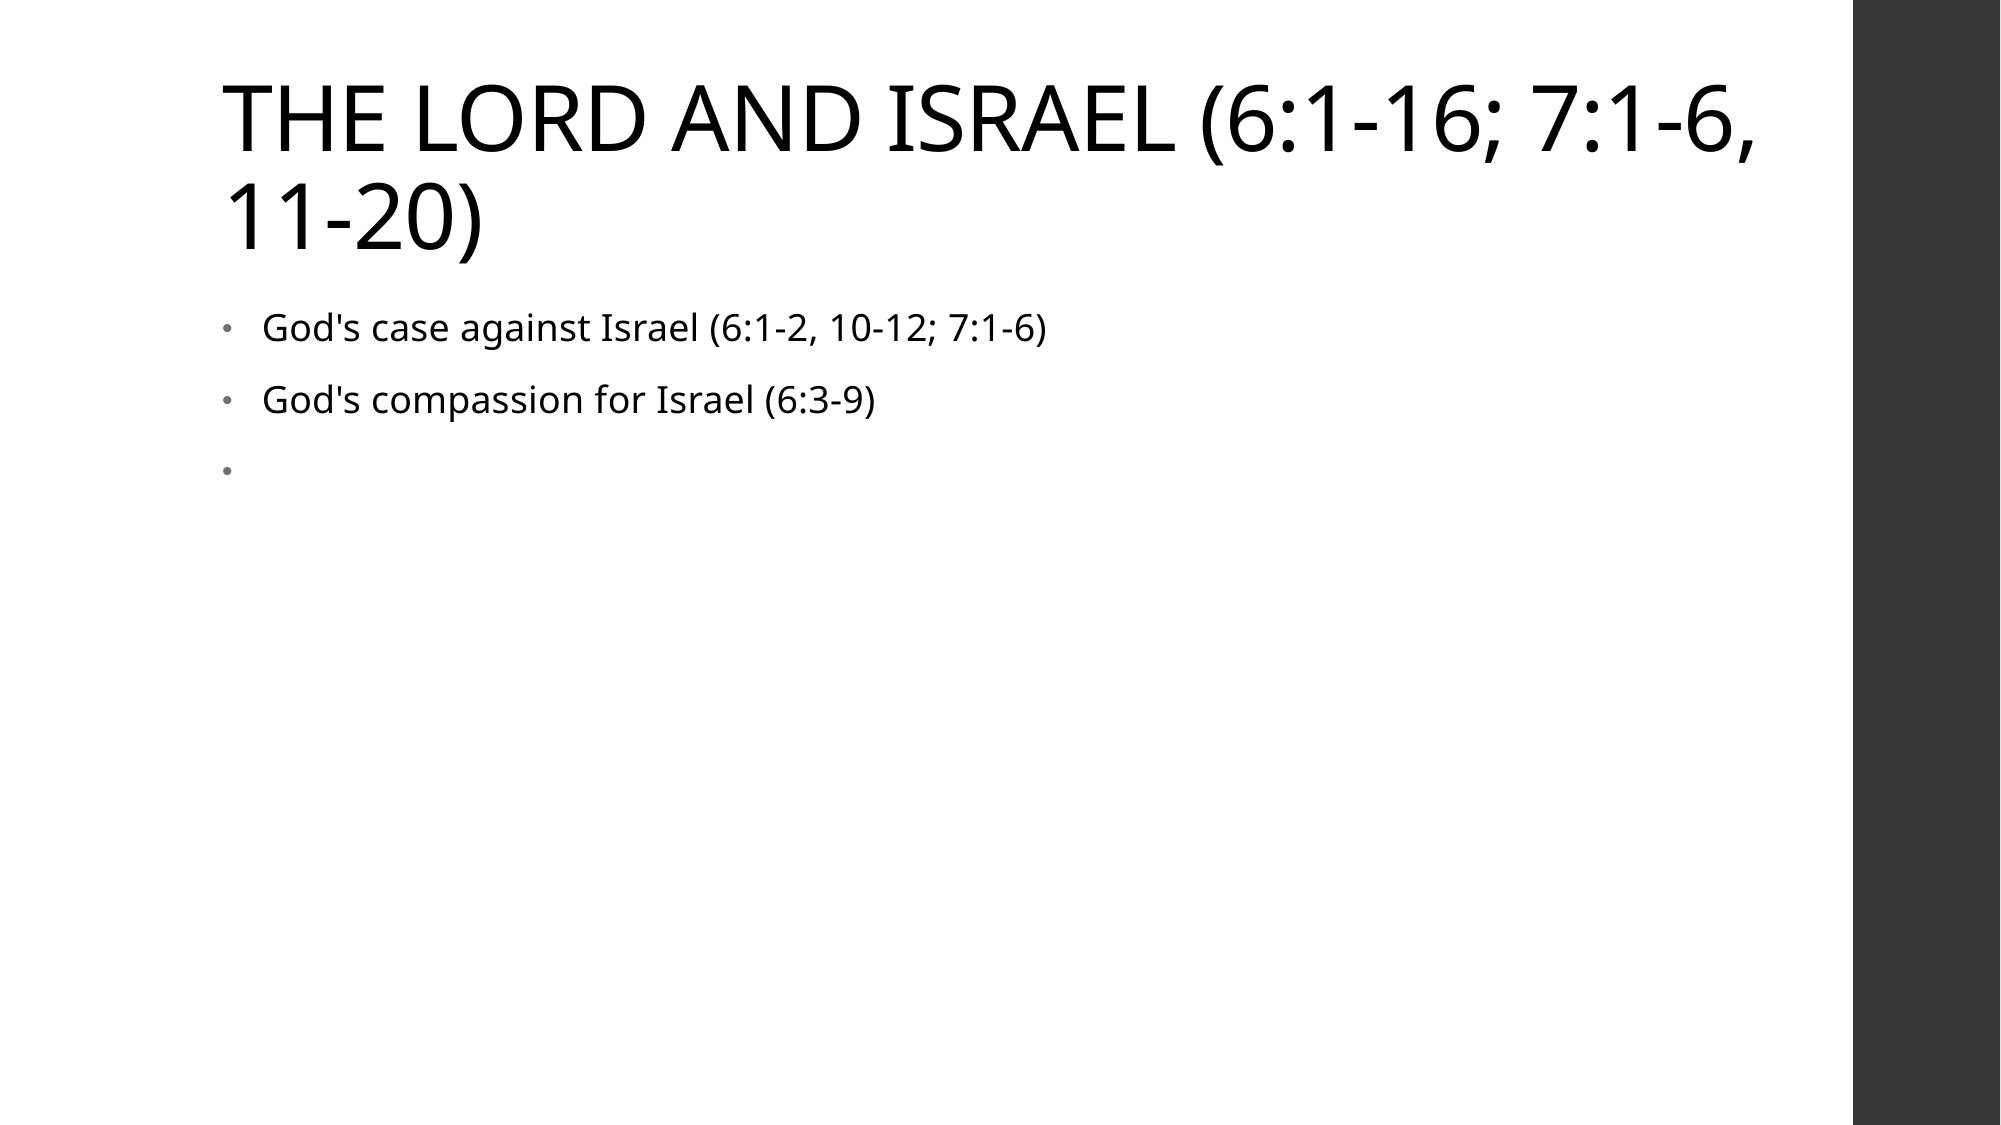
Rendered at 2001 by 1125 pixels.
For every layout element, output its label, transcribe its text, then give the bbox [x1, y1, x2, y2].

list God's case against Israel (6:1-2, 10-12; 7:1-6) God's compassion for Israel (6:3-9) [206, 299, 1617, 1014]
title THE LORD AND ISRAEL (6:1-16; 7:1-6, 11-20) [206, 60, 1797, 278]
